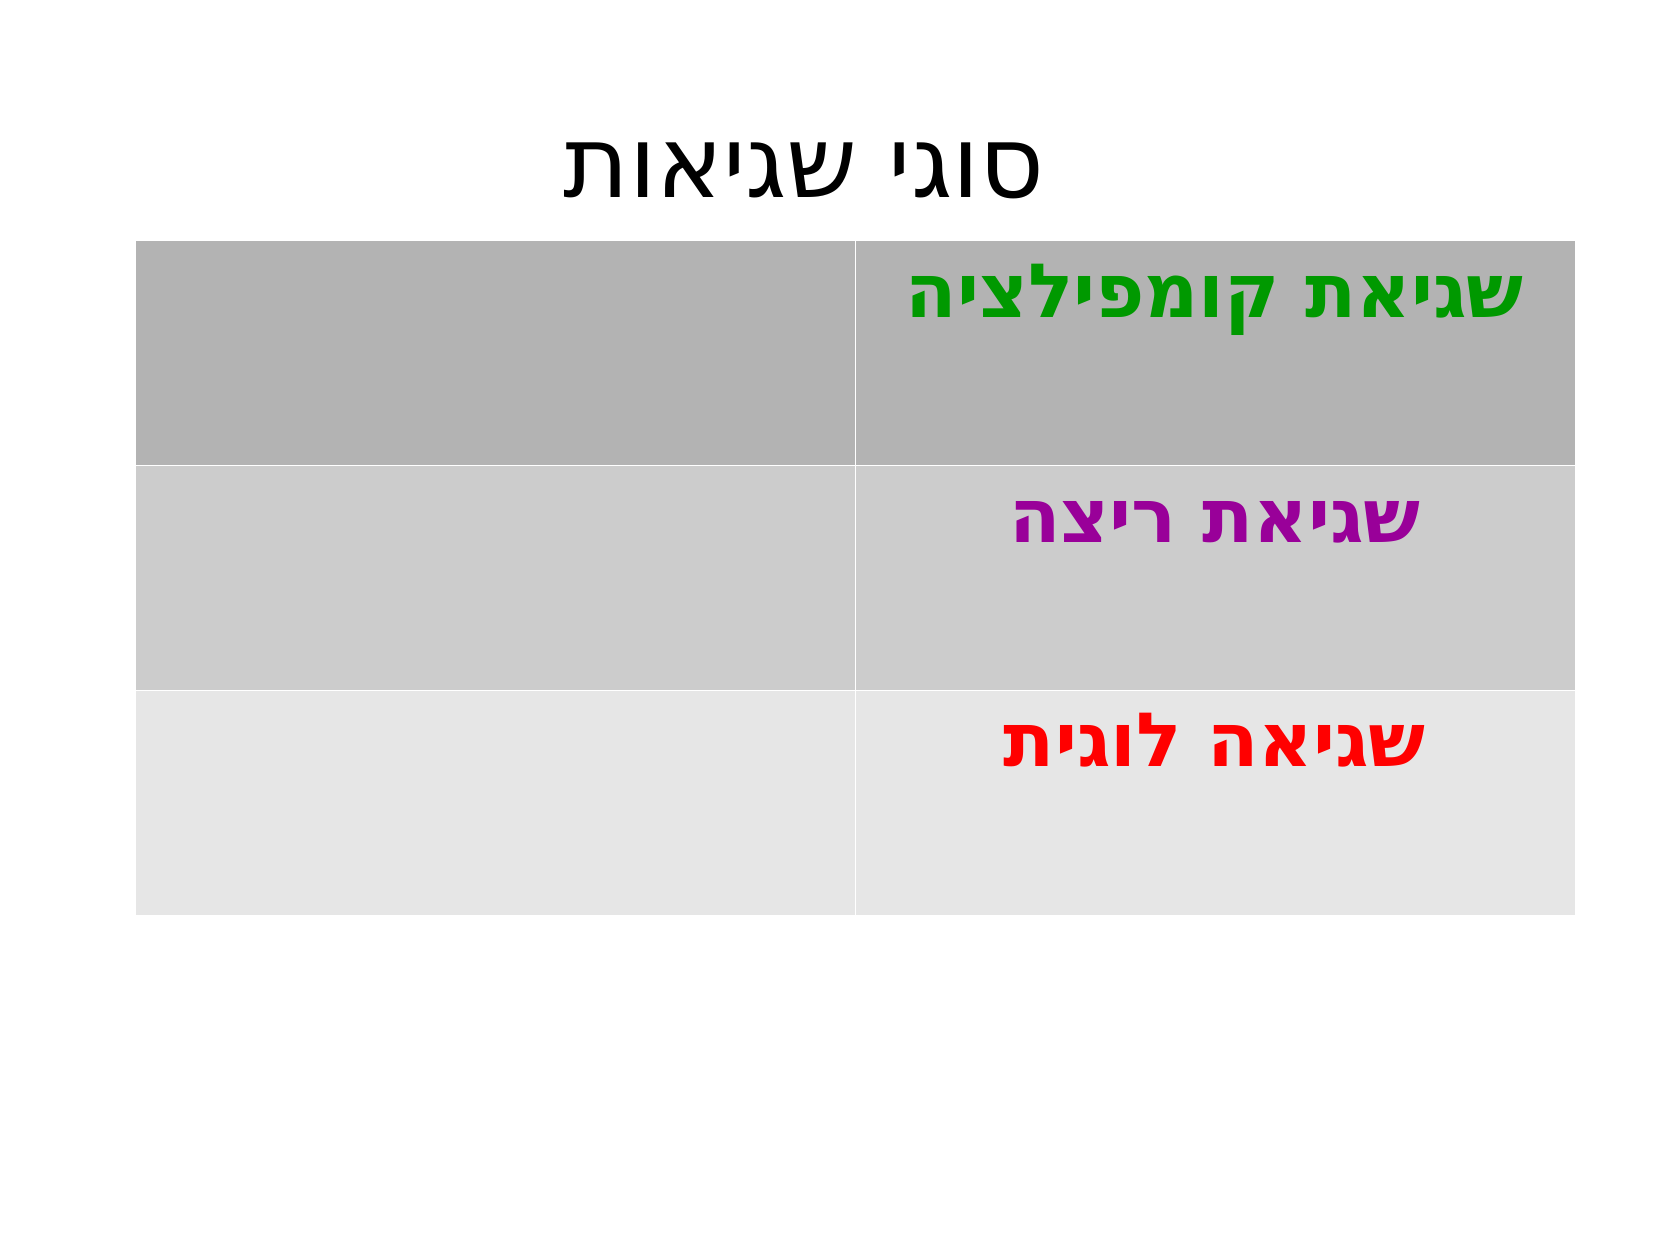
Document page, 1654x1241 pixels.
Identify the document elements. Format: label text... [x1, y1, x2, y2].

table_header שגיאת קומפילציה [856, 241, 1575, 465]
table_cell שגיאה לוגית [856, 691, 1575, 915]
table_header [136, 241, 855, 465]
table_cell [136, 466, 855, 690]
title סוגי שגיאות [63, 45, 1546, 271]
table_cell [136, 691, 855, 915]
table_cell שגיאת ריצה [856, 466, 1575, 690]
